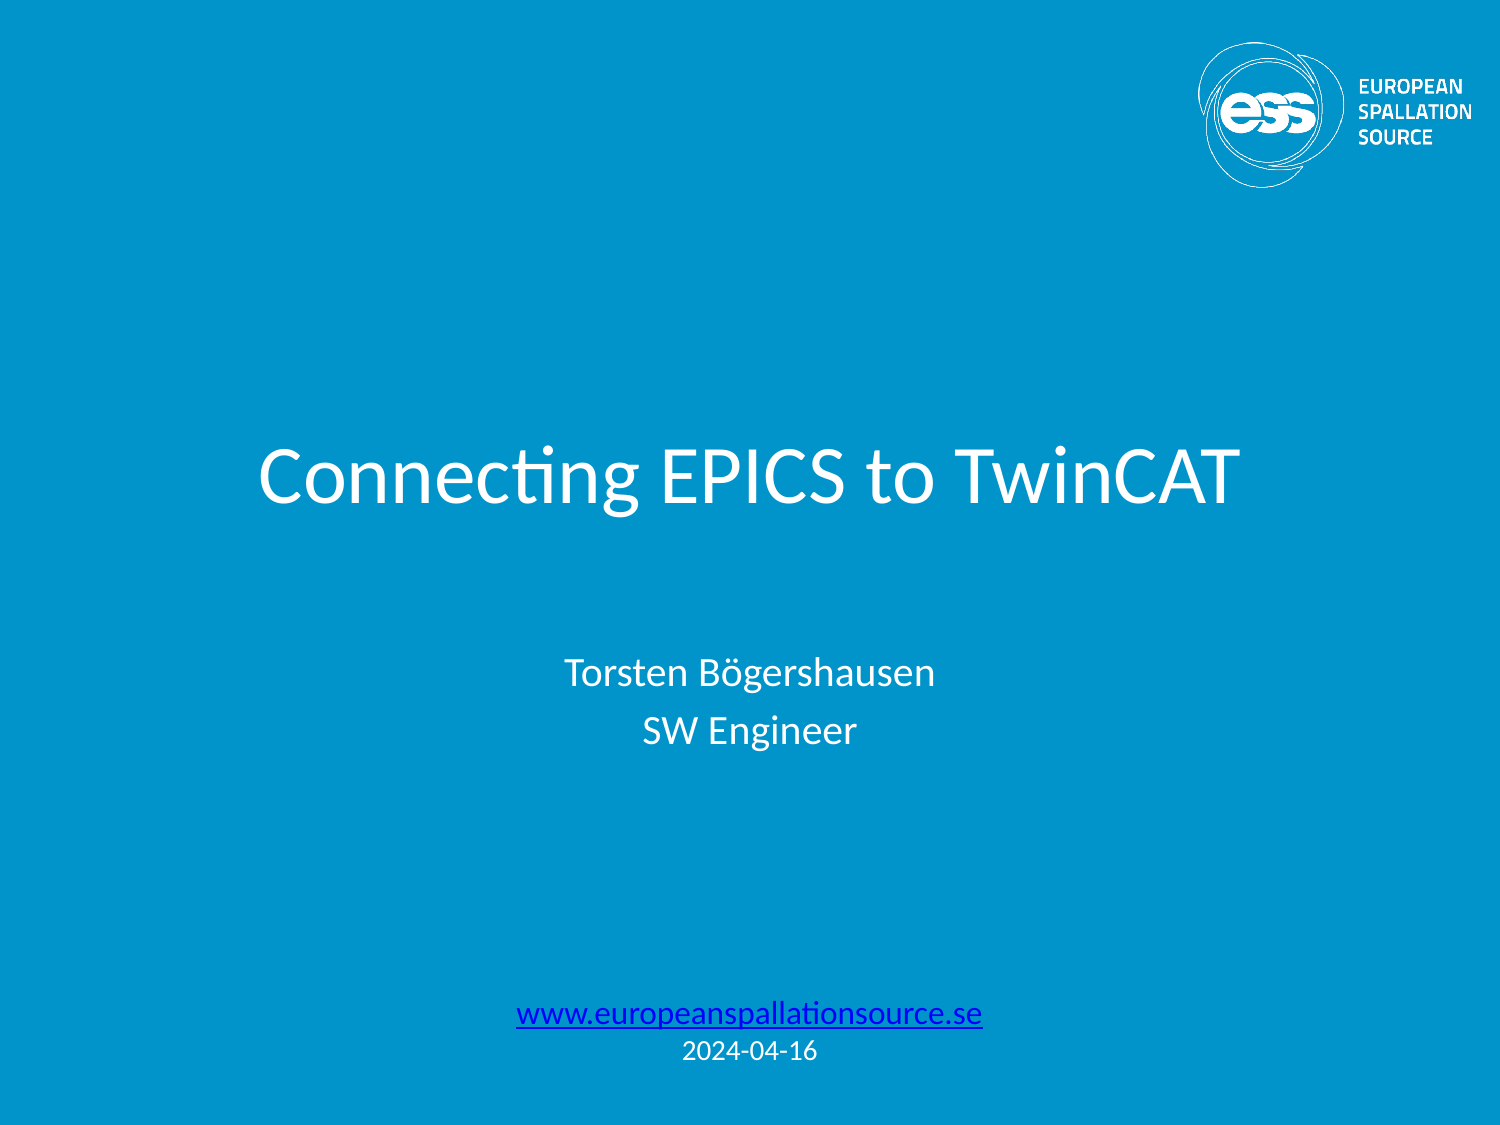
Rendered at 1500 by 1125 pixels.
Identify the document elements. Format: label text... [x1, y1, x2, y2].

picture [1372, 79, 1381, 93]
picture [1450, 79, 1455, 93]
picture [1383, 105, 1393, 118]
picture [1360, 105, 1367, 111]
picture [1466, 105, 1470, 118]
picture [1413, 79, 1422, 93]
picture [1461, 105, 1465, 118]
picture [1360, 112, 1367, 119]
picture [1455, 79, 1461, 93]
picture [1360, 79, 1368, 93]
picture [1371, 130, 1381, 144]
picture [1424, 130, 1432, 144]
picture [1429, 105, 1438, 118]
subtitle Torsten Bögershausen SW Engineer [225, 637, 1275, 925]
picture [1386, 79, 1395, 93]
picture [1417, 105, 1427, 118]
picture [1360, 130, 1367, 144]
picture [1398, 80, 1406, 93]
picture [1407, 105, 1414, 118]
picture [1371, 105, 1380, 118]
text_box www.europeanspallationsource.se 2024-04-16 [374, 975, 1125, 1074]
picture [1399, 130, 1408, 144]
title Connecting EPICS to TwinCAT [112, 349, 1388, 591]
picture [1411, 130, 1420, 144]
picture [1385, 130, 1395, 144]
picture [1396, 105, 1403, 118]
picture [1437, 79, 1447, 93]
picture [1426, 79, 1434, 93]
picture [1446, 105, 1457, 119]
picture [1221, 93, 1315, 133]
picture [1402, 79, 1409, 91]
